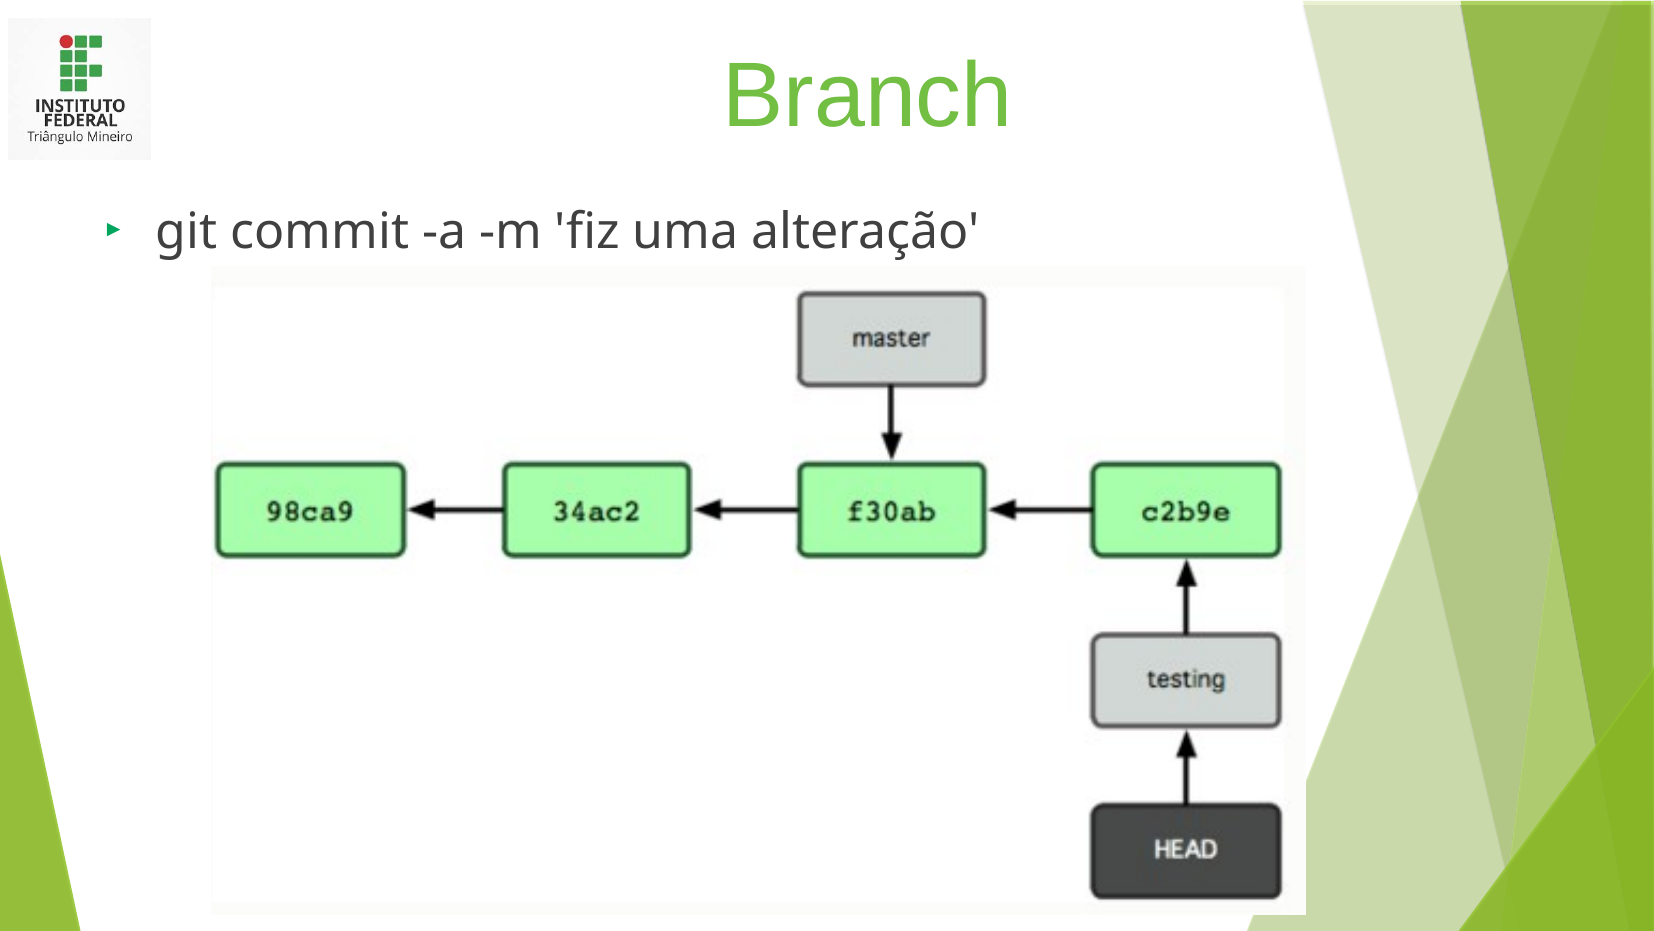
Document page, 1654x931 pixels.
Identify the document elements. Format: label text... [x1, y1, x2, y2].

picture [8, 18, 151, 160]
title Branch [165, 31, 1571, 160]
picture [211, 266, 1306, 916]
list git commit -a -m 'fiz uma alteração' [82, 195, 1571, 758]
